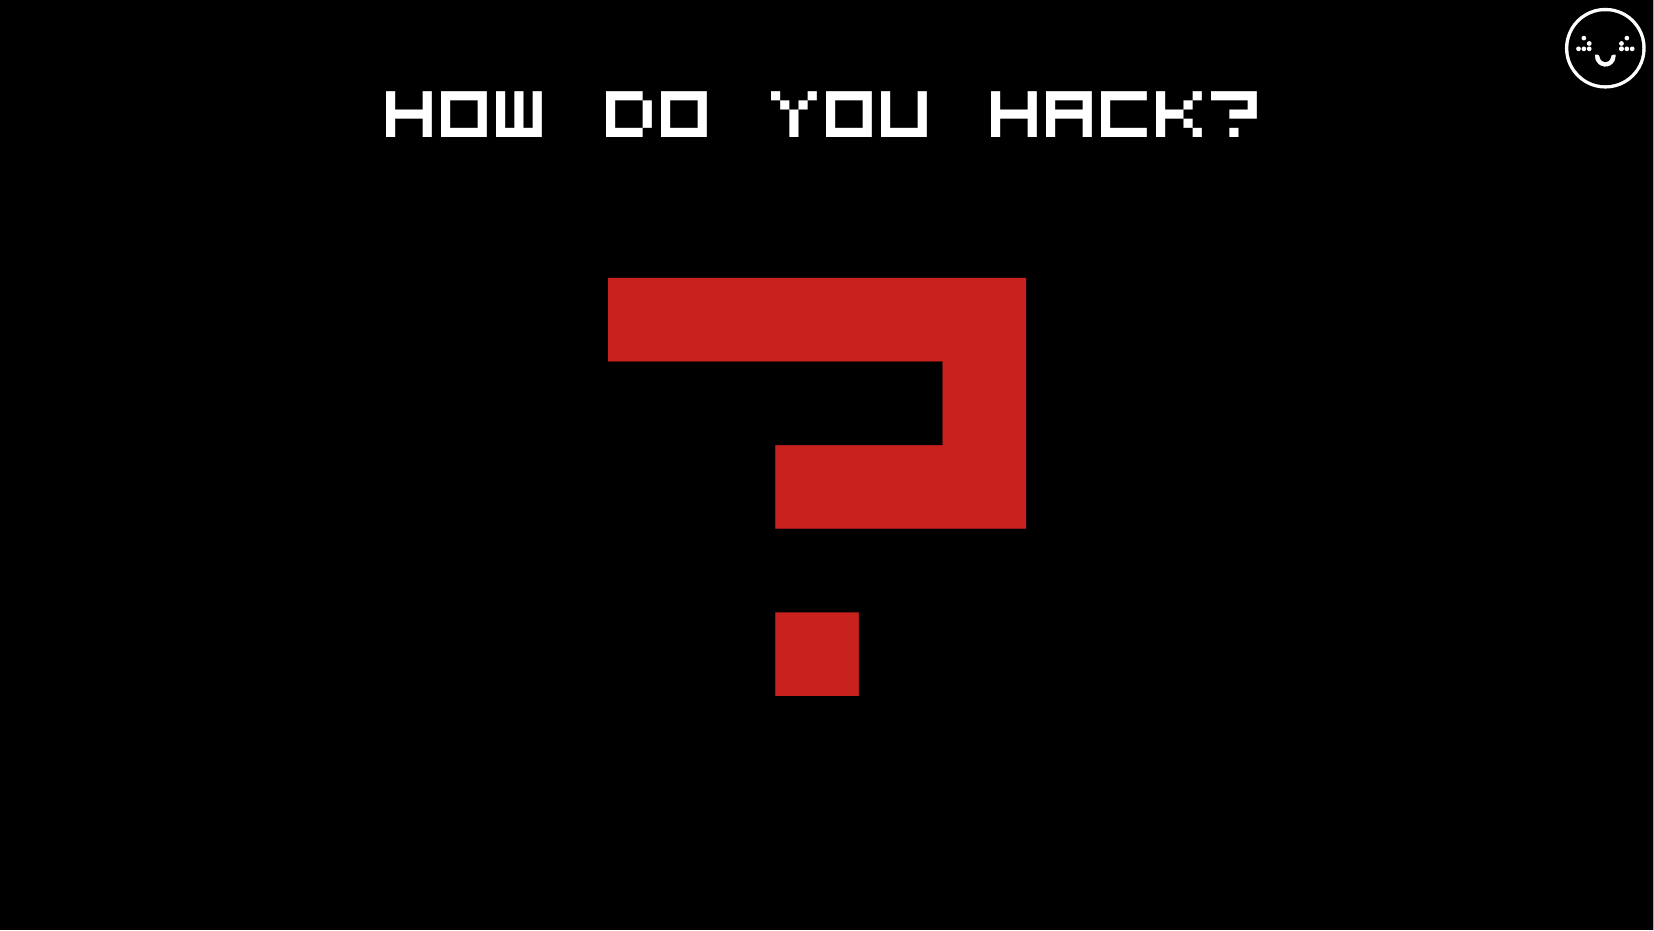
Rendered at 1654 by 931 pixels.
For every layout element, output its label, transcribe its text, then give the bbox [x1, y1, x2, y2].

title How do you hack? [82, 37, 1571, 193]
text_box ? [147, 110, 1571, 864]
